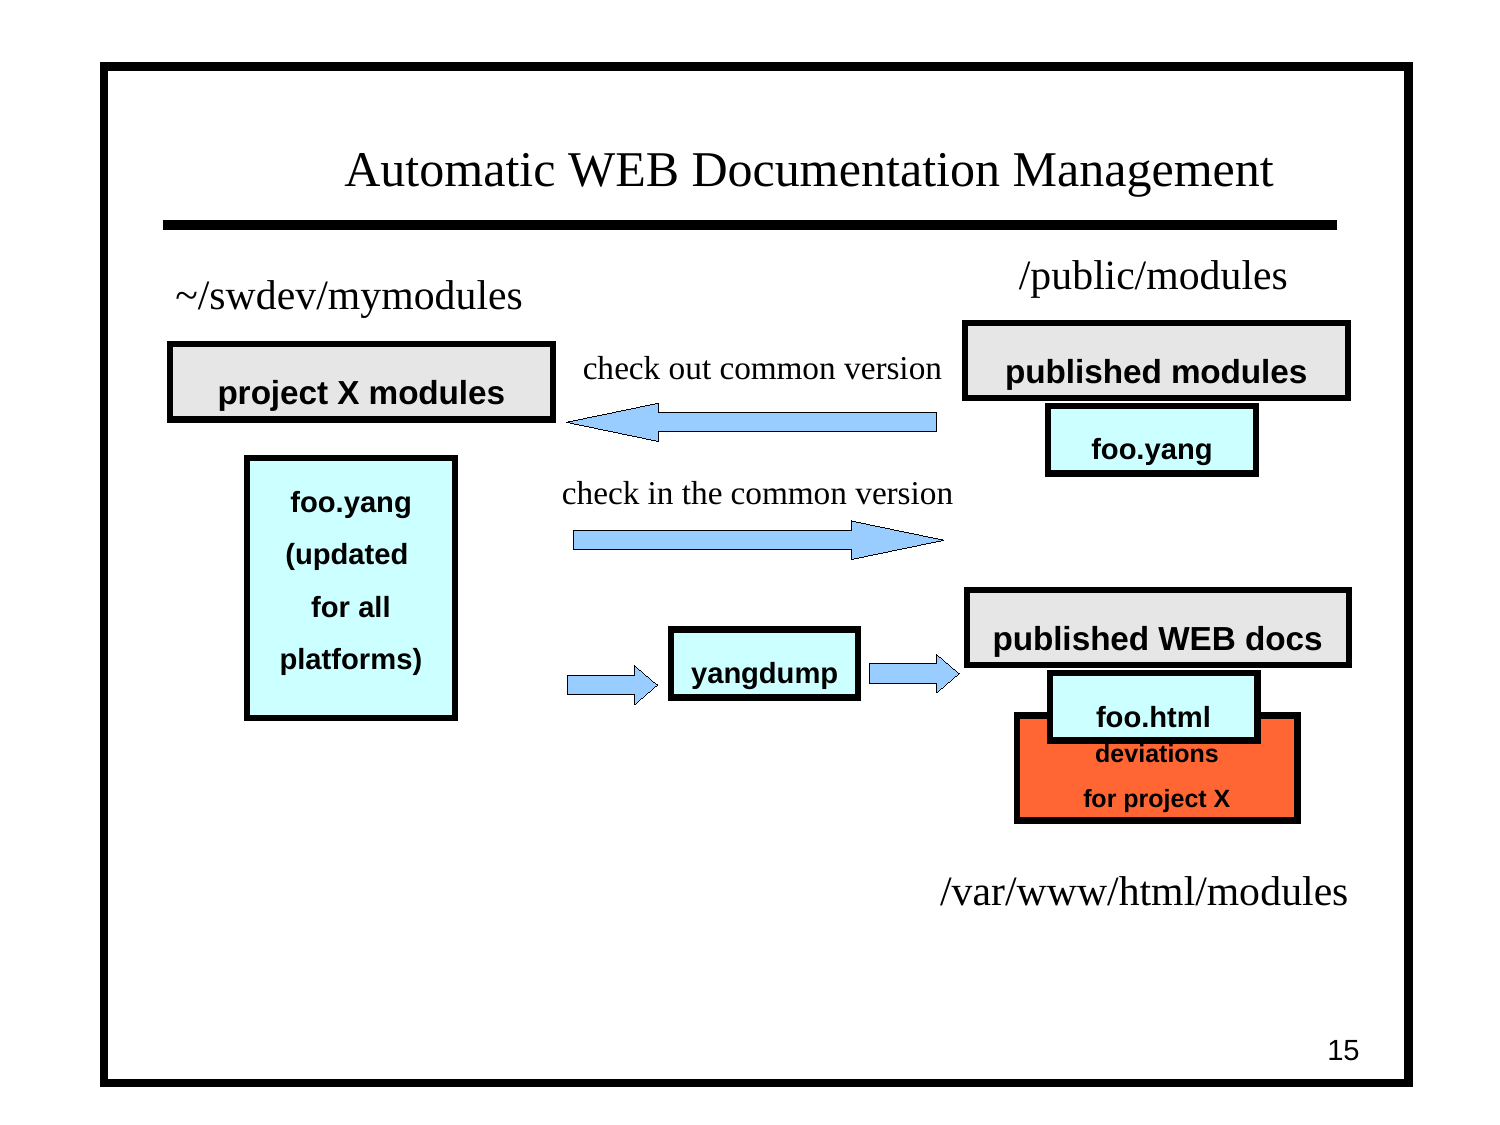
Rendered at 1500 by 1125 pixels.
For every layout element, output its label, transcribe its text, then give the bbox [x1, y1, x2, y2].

text_box published modules [965, 322, 1348, 399]
text_box foo.yang (updated for all platforms) [247, 458, 455, 719]
text_box published WEB docs [966, 589, 1350, 666]
text_box [869, 654, 960, 693]
text_box deviations for project X [1016, 715, 1298, 821]
text_box check in the common version [547, 463, 970, 519]
text_box [573, 520, 944, 560]
text_box [567, 665, 658, 705]
text_box [566, 403, 937, 442]
text_box check out common version [568, 339, 958, 394]
text_box project X modules [170, 344, 553, 420]
text_box foo.yang [1048, 405, 1256, 474]
text_box foo.html [1049, 672, 1258, 741]
text_box yangdump [671, 629, 858, 698]
text_box /public/modules [1004, 240, 1304, 306]
text_box /var/www/html/modules [925, 856, 1364, 922]
text_box Automatic WEB Documentation Management [329, 128, 1290, 204]
text_box ~/swdev/mymodules [160, 260, 539, 326]
